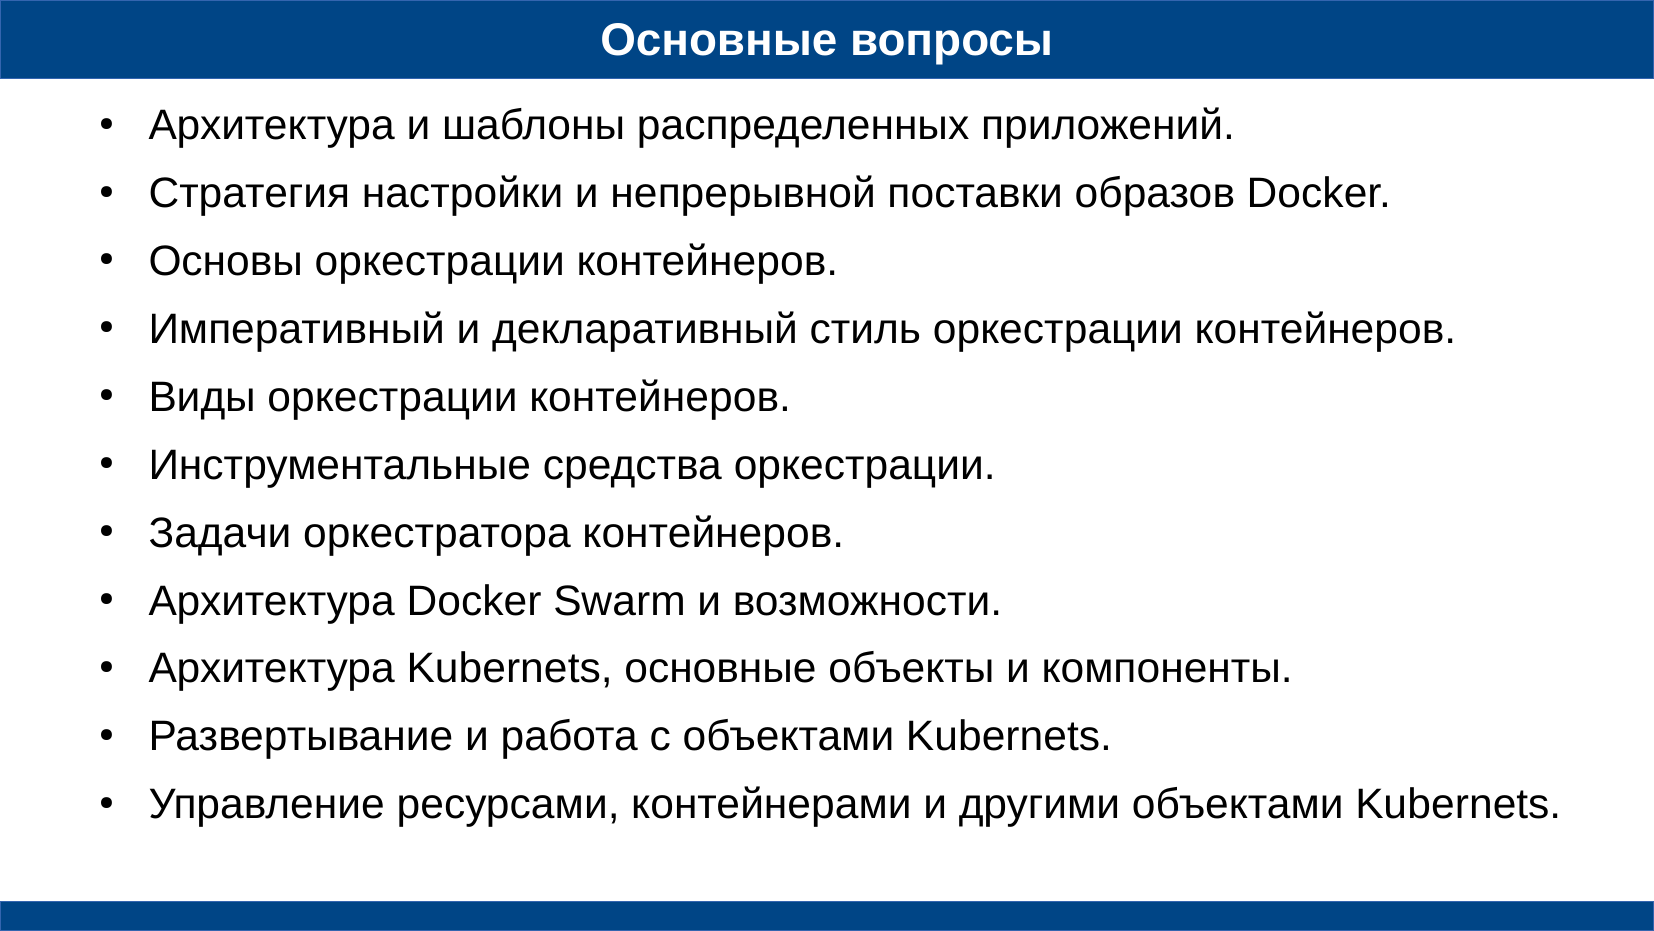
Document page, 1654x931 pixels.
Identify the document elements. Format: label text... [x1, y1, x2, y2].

title Основные вопросы [0, 0, 1654, 79]
list Архитектура и шаблоны распределенных приложений. Стратегия настройки и непрерывной поставки образов Docker. Основы оркестрации контейнеров. Императивный и декларативный стиль оркестрации контейнеров. Виды оркестрации контейнеров. Инструментальные средства оркестрации. Задачи оркестратора контейнеров. Архитектура Docker Swarm и возможности. Архитектура Kubernets, основные объекты и компоненты. Развертывание и работа с объектами Kubernets. Управление ресурсами, контейнерами и другими объектами Kubernets. [82, 101, 1571, 841]
